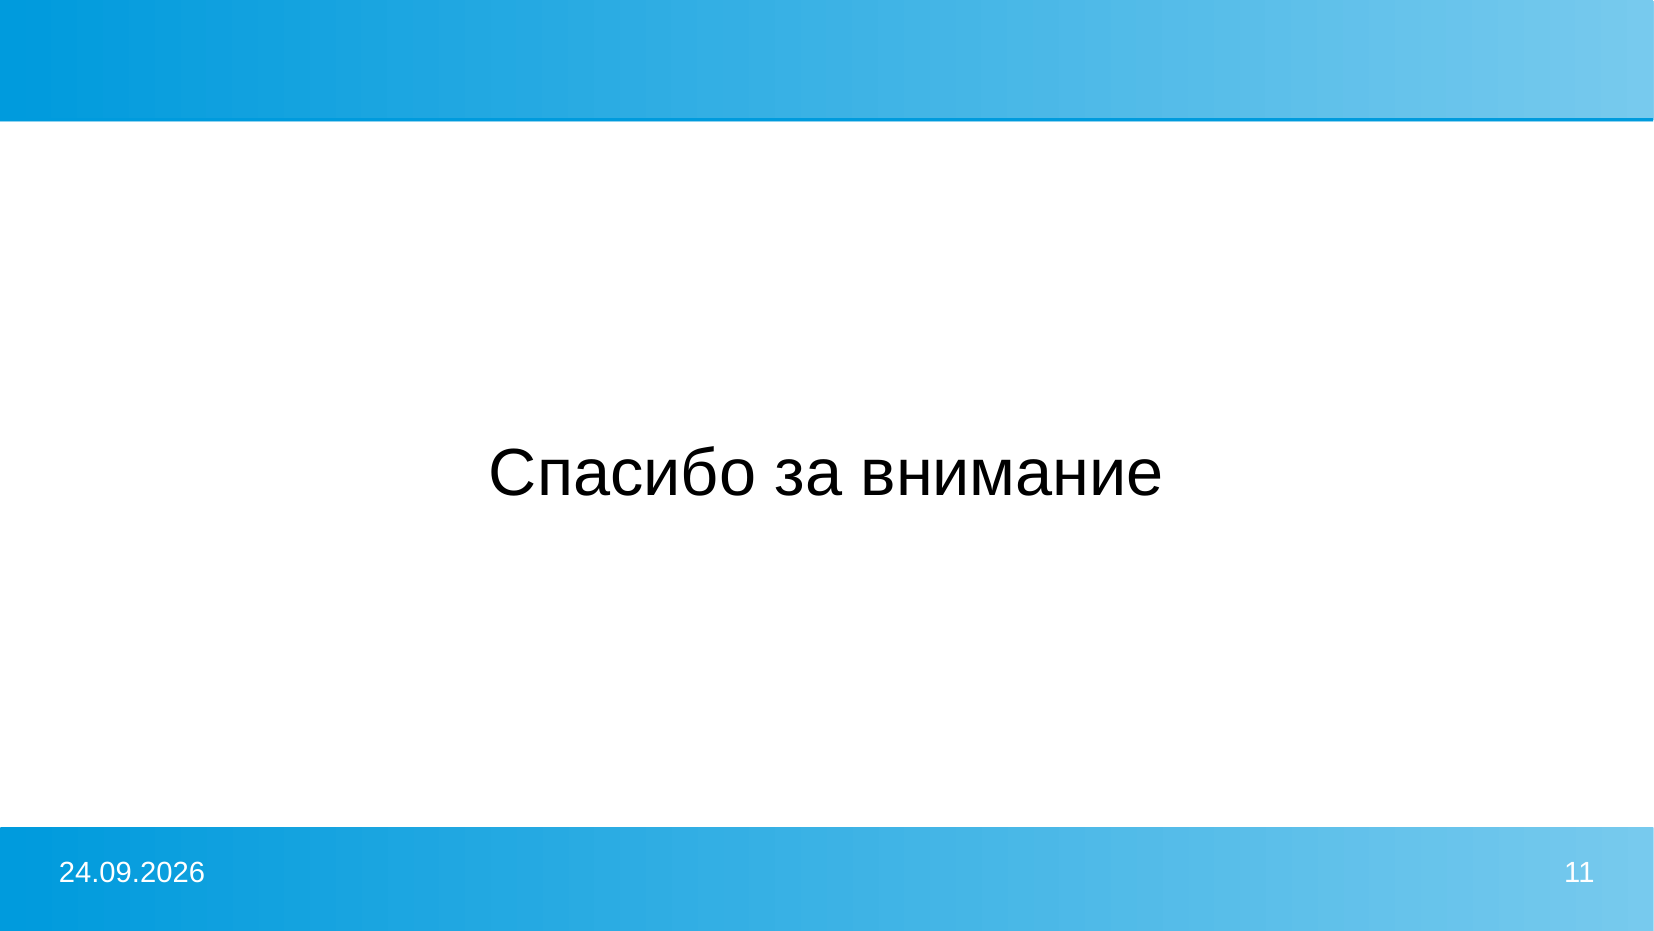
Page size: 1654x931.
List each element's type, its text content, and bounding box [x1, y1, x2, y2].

subtitle Спасибо за внимание [59, 177, 1595, 768]
